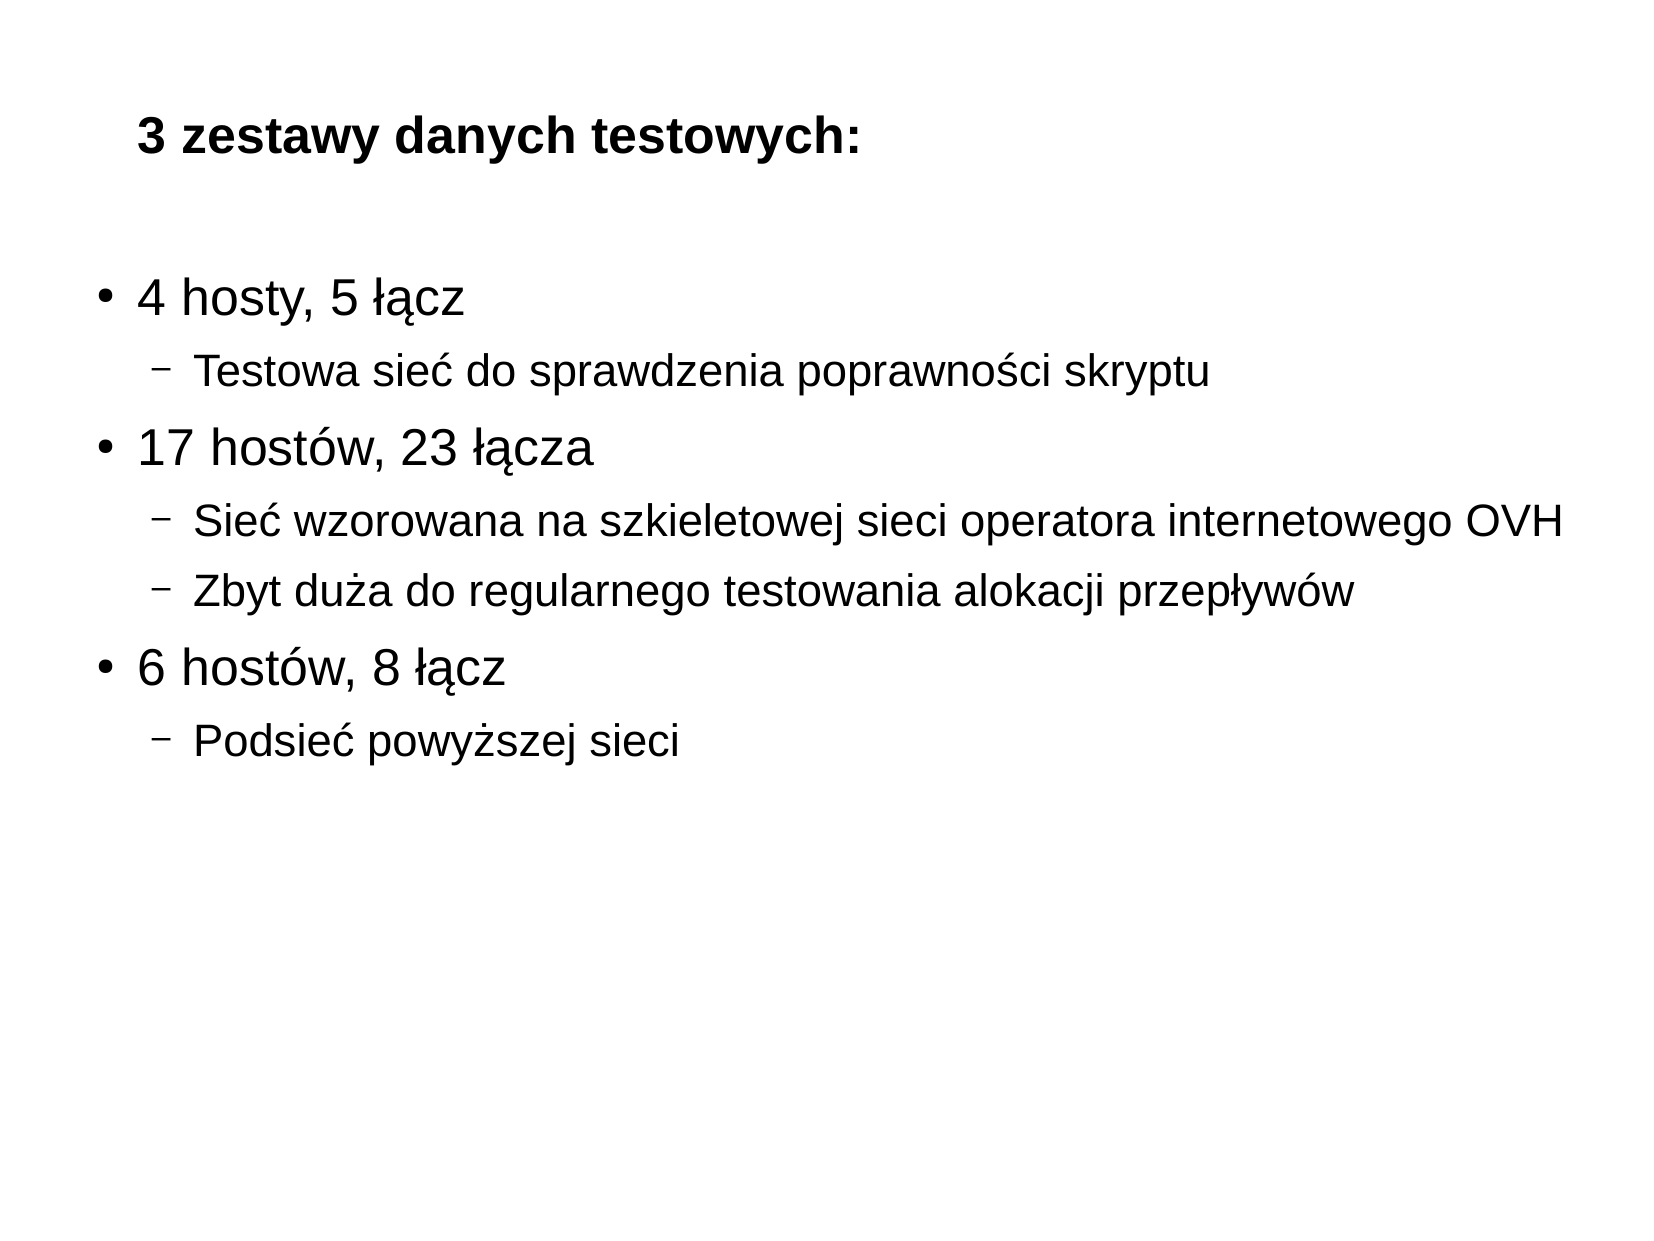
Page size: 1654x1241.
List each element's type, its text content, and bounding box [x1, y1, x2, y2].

list 3 zestawy danych testowych: 4 hosty, 5 łącz Testowa sieć do sprawdzenia poprawności skryptu 17 hostów, 23 łącza Sieć wzorowana na szkieletowej sieci operatora internetowego OVH Zbyt duża do regularnego testowania alokacji przepływów 6 hostów, 8 łącz Podsieć powyższej sieci [82, 106, 1571, 826]
